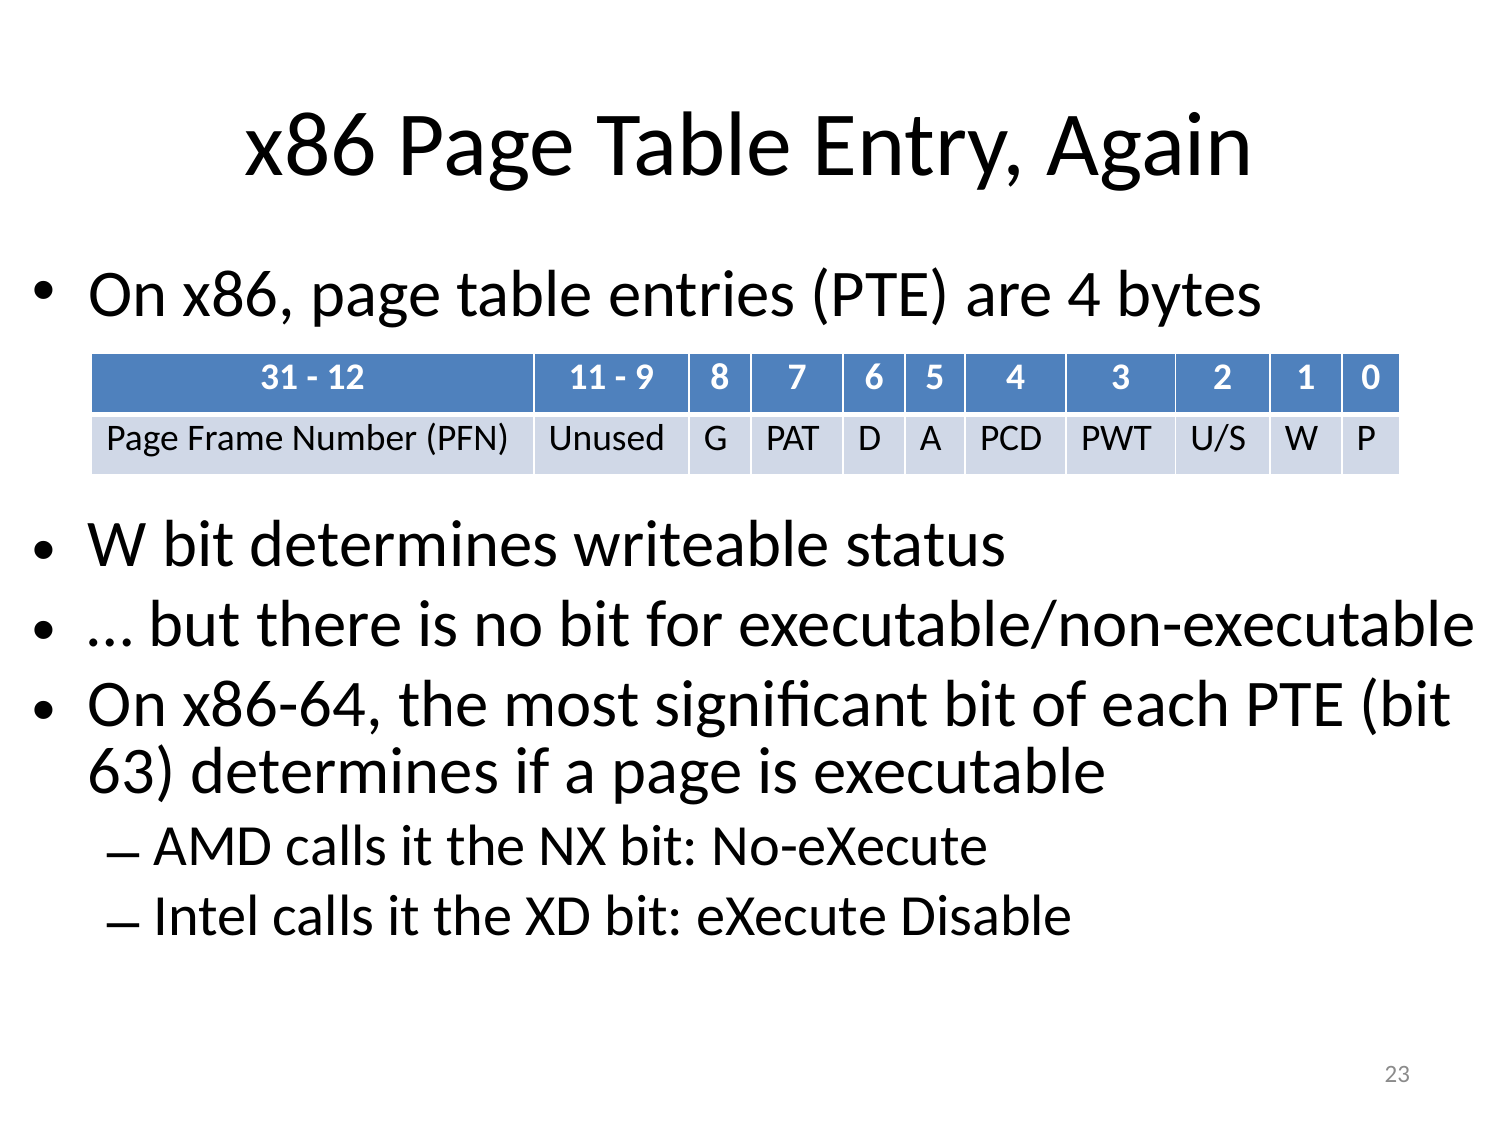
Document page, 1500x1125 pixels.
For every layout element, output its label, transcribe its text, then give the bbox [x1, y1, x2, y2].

table_header 7 [752, 354, 842, 412]
table_cell A [906, 417, 964, 474]
title x86 Page Table Entry, Again [75, 45, 1425, 233]
list On x86, page table entries (PTE) are 4 bytes [16, 241, 1461, 355]
table_header 5 [906, 354, 964, 412]
table_cell D [844, 417, 904, 474]
table_cell PAT [752, 417, 842, 474]
table_cell Page Frame Number (PFN) [92, 417, 533, 474]
table_header 0 [1343, 354, 1399, 412]
table_cell G [690, 417, 750, 474]
table_header 4 [966, 354, 1065, 412]
table_header 6 [844, 354, 904, 412]
table_cell P [1343, 417, 1399, 474]
table_header 31 - 12 [92, 354, 533, 412]
table_header 3 [1067, 354, 1175, 412]
table_cell Unused [535, 417, 688, 474]
table_header 11 - 9 [535, 354, 688, 412]
table_header 2 [1176, 354, 1269, 412]
table_cell U/S [1176, 417, 1269, 474]
table_cell PWT [1067, 417, 1175, 474]
table_header 8 [690, 354, 750, 412]
table_header 1 [1271, 354, 1341, 412]
text_box W bit determines writeable status … but there is no bit for executable/non-executable On x86-64, the most significant bit of each PTE (bit 63) determines if a page is executable AMD calls it the NX bit: No-eXecute Intel calls it the XD bit: eXecute Disable [16, 508, 1494, 1123]
table_cell PCD [966, 417, 1065, 474]
table_cell W [1271, 417, 1341, 474]
